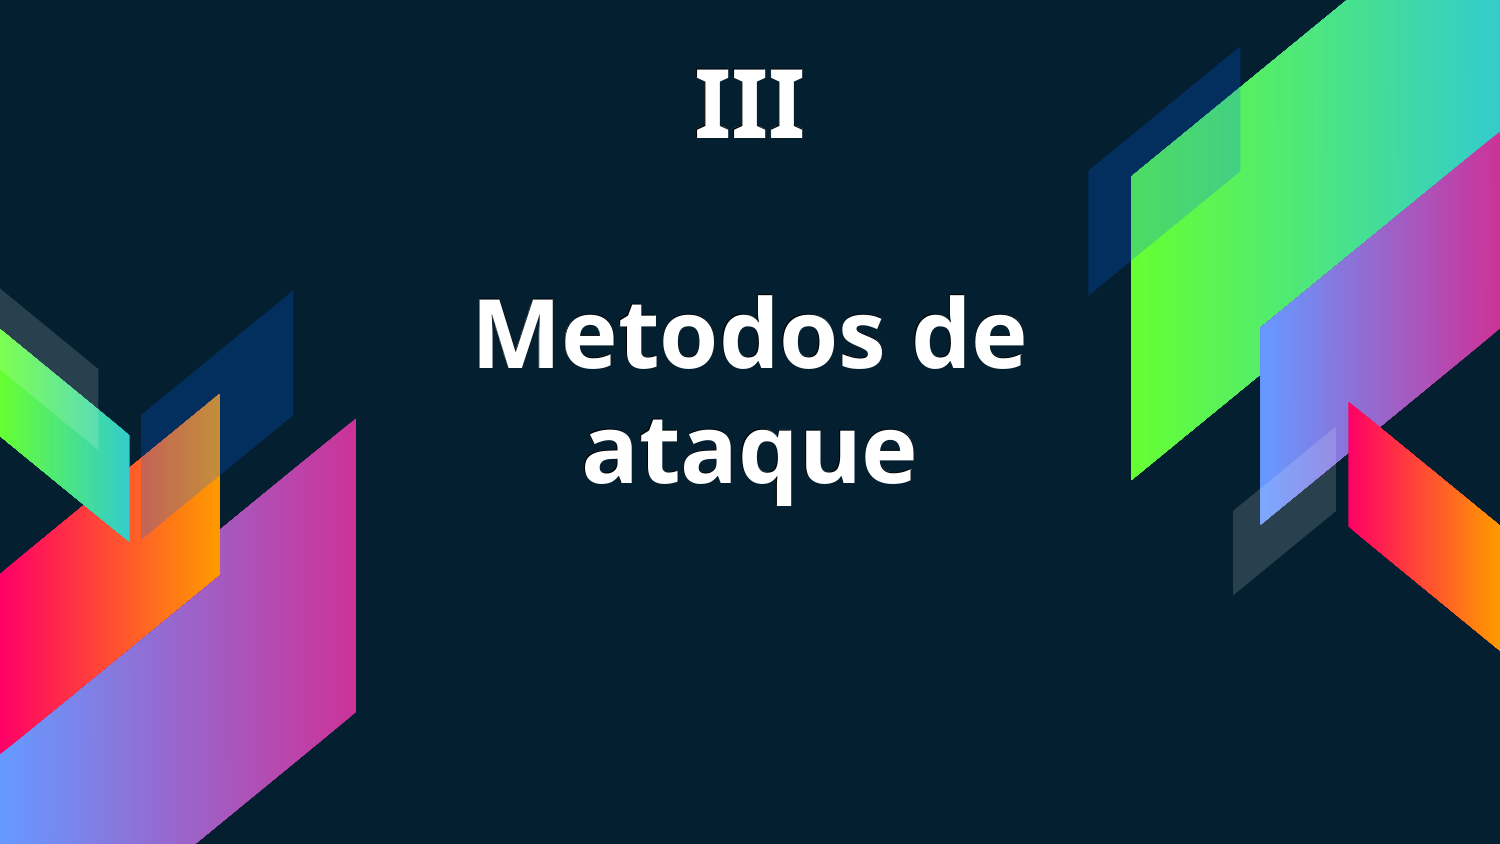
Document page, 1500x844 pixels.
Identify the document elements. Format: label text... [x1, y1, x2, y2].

title III Metodos de ataque [381, 120, 1119, 311]
